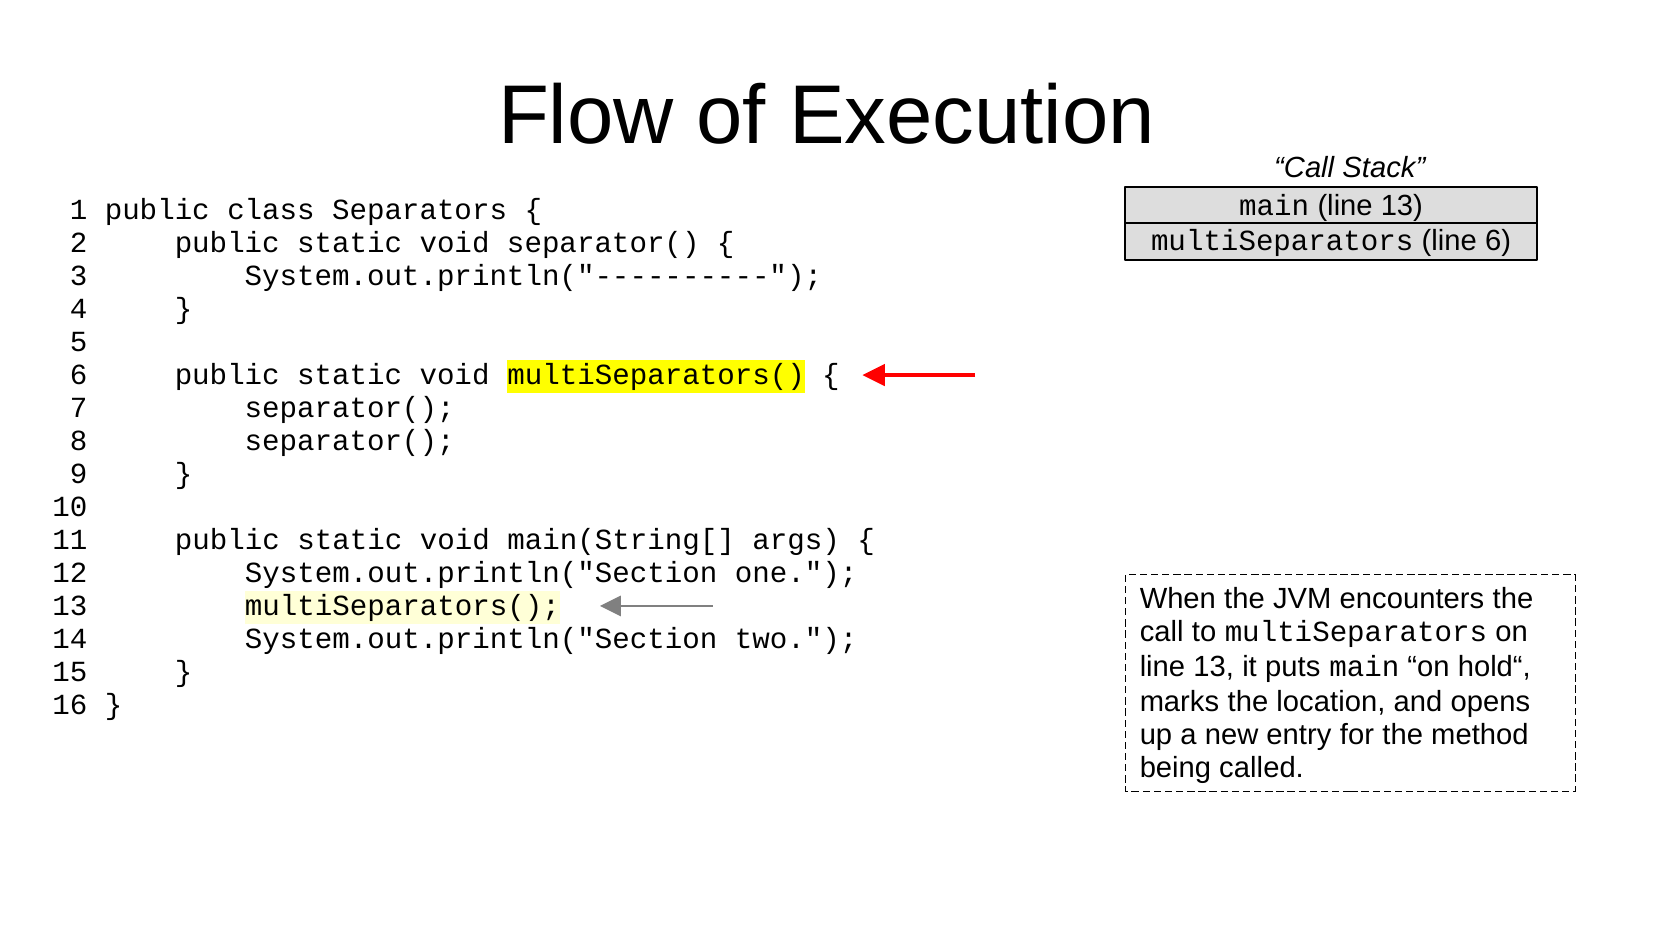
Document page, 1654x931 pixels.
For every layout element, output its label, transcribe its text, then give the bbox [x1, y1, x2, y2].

text_box “Call Stack” [1259, 144, 1441, 187]
title Flow of Execution [82, 37, 1571, 193]
text_box When the JVM encounters the call to multiSeparators on line 13, it puts main “on hold“, marks the location, and opens up a new entry for the method being called. [1125, 574, 1576, 792]
text_box main (line 13) [1124, 187, 1538, 222]
text_box multiSeparators (line 6) [1124, 222, 1538, 261]
text_box 1 public class Separators { 2 public static void separator() { 3 System.out.println("----------"); 4 } 5 6 public static void multiSeparators() { 7 separator(); 8 separator(); 9 } 10 11 public static void main(String[] args) { 12 System.out.println("Section one."); 13 multiSeparators(); 14 System.out.println("Section two."); 15 } 16 } [37, 187, 893, 731]
